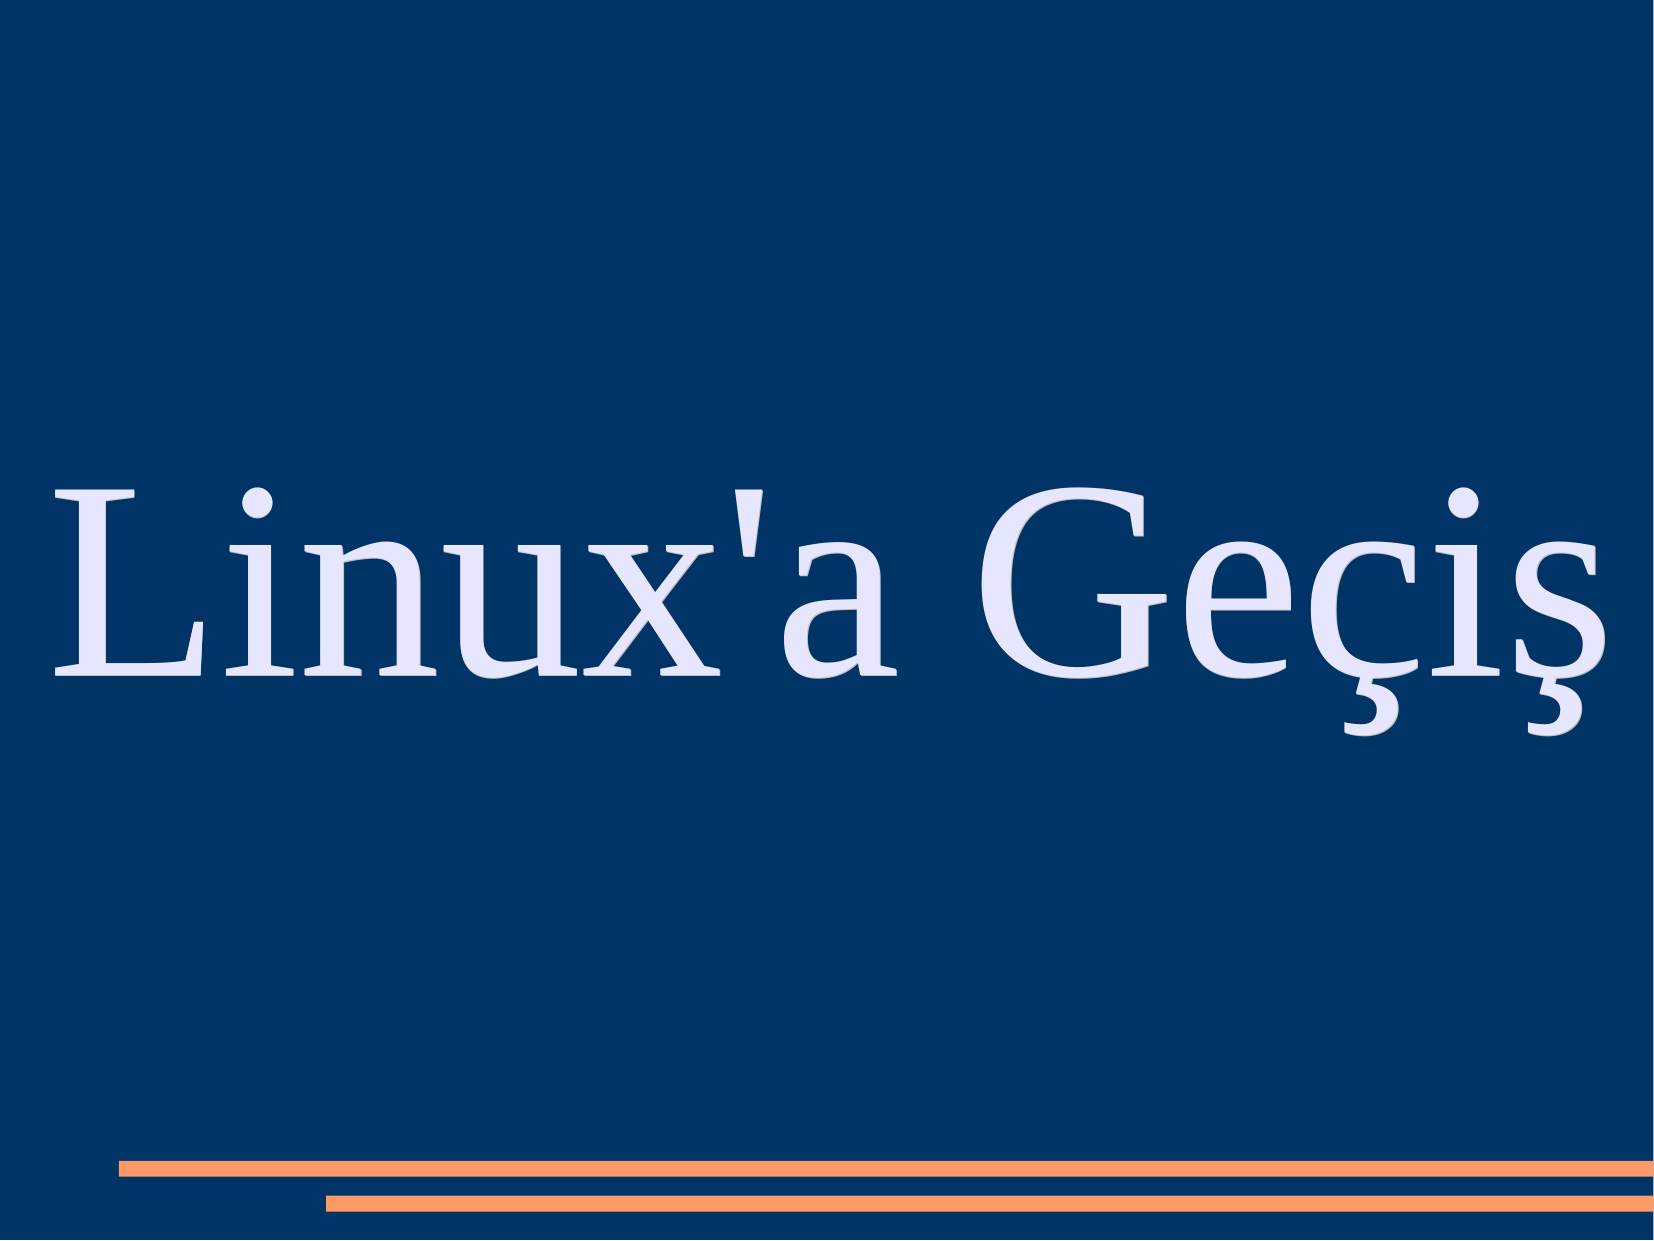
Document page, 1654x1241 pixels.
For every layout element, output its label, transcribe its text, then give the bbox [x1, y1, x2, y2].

subtitle Linux'a Geçiş [23, 189, 1641, 971]
